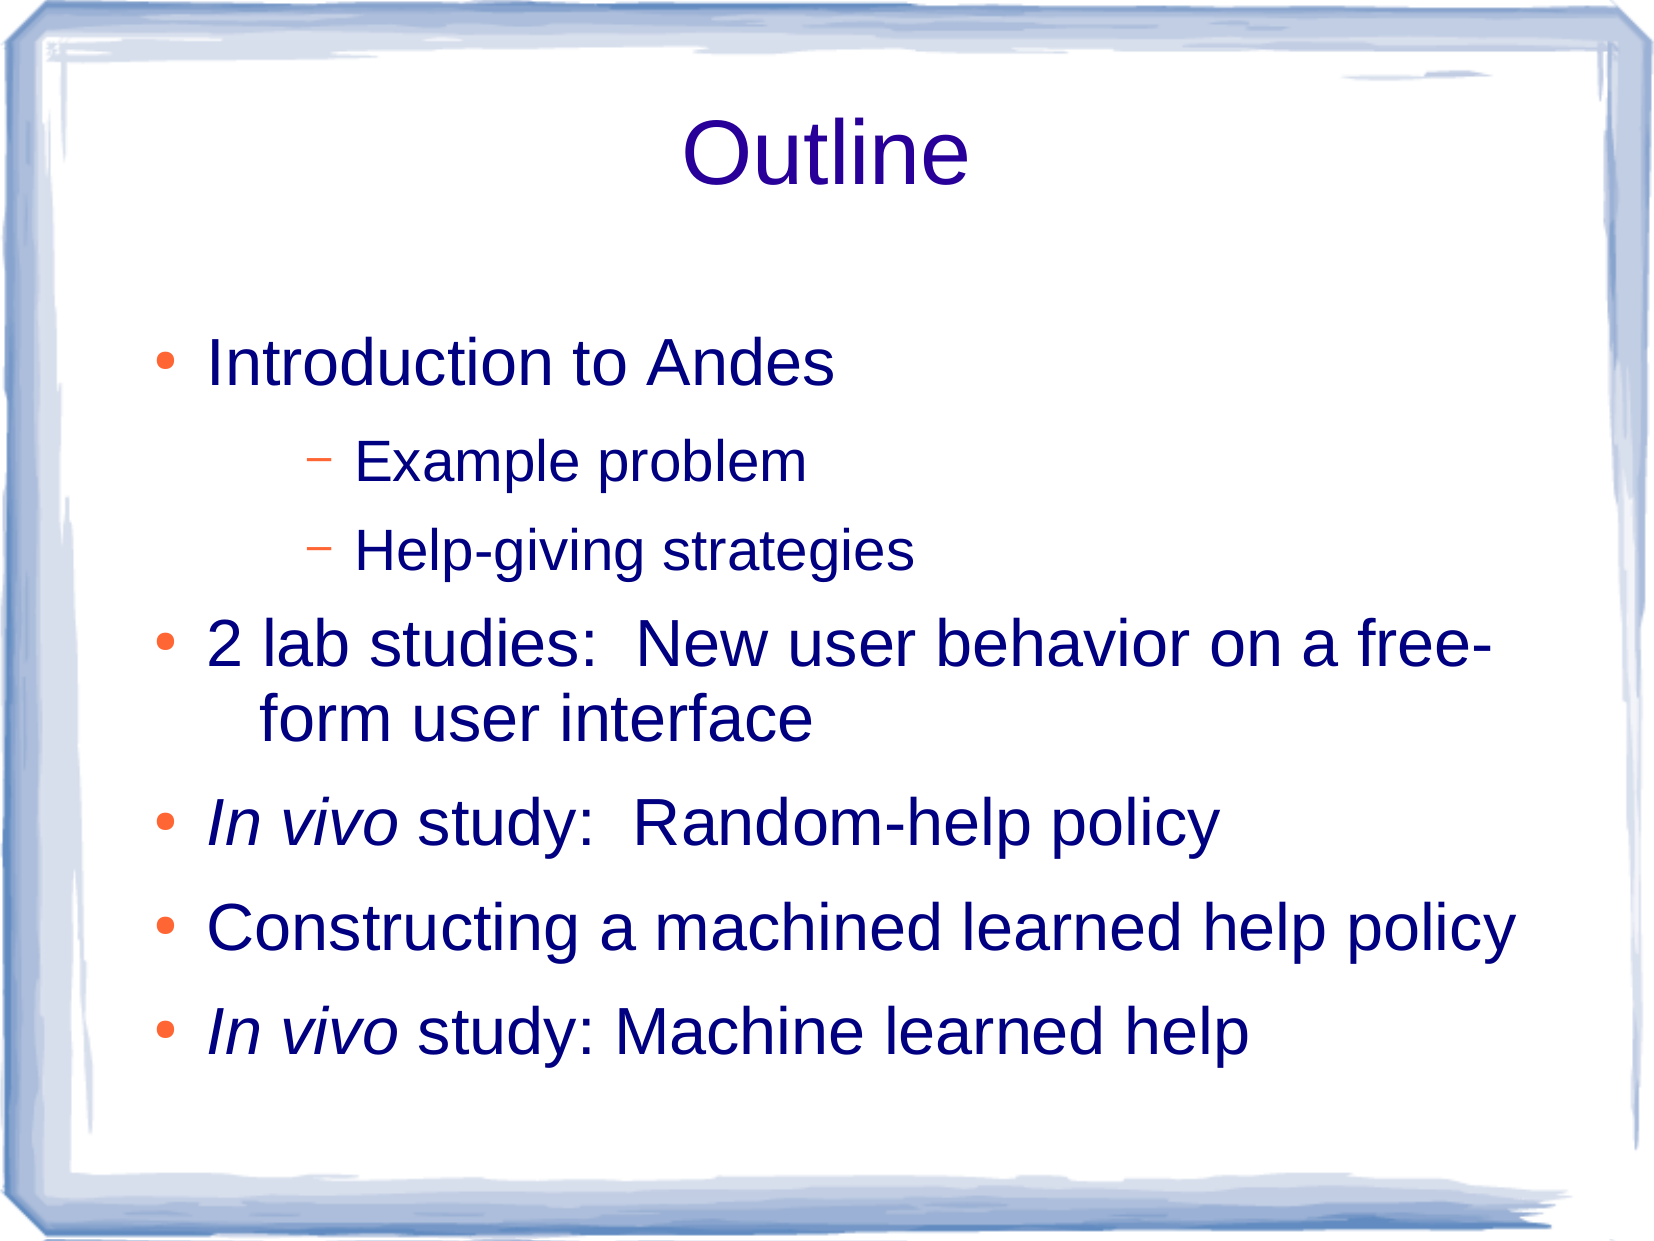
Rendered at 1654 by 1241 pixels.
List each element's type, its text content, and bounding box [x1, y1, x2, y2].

title Outline [82, 49, 1571, 257]
list Introduction to Andes Example problem Help-giving strategies 2 lab studies: New user behavior on a free-form user interface In vivo study: Random-help policy Constructing a machined learned help policy In vivo study: Machine learned help [118, 324, 1571, 1069]
picture [0, 0, 1654, 1241]
